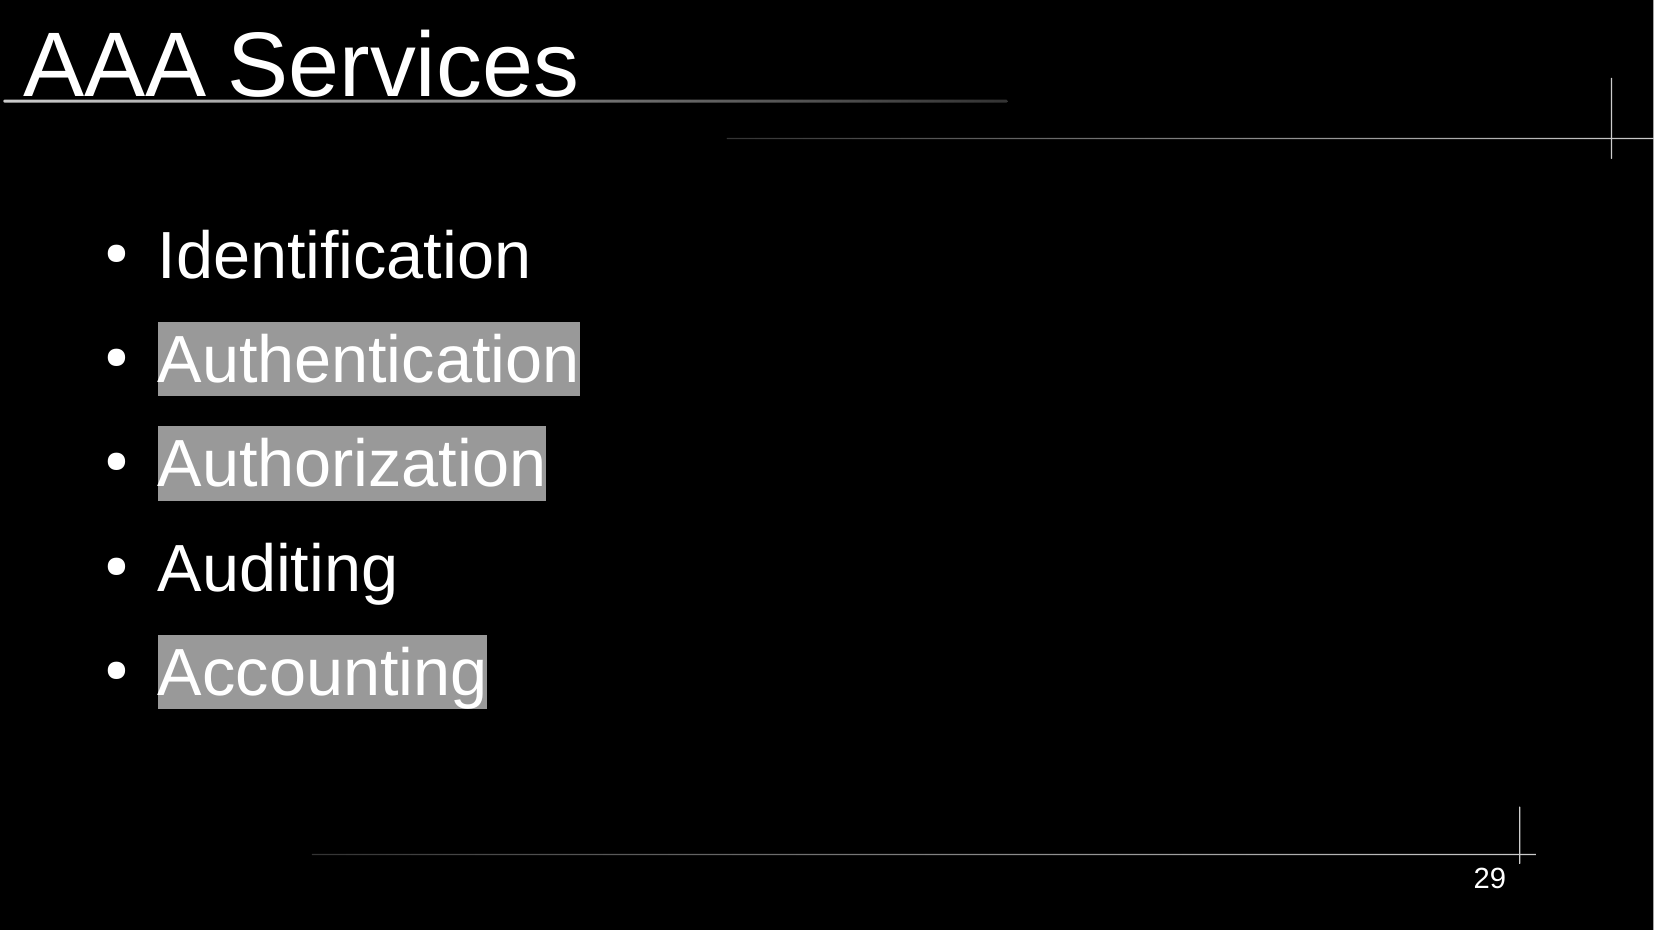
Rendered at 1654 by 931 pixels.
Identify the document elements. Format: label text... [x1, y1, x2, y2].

title AAA Services [23, 11, 1589, 119]
list Identification Authentication Authorization Auditing Accounting [86, 217, 1576, 901]
